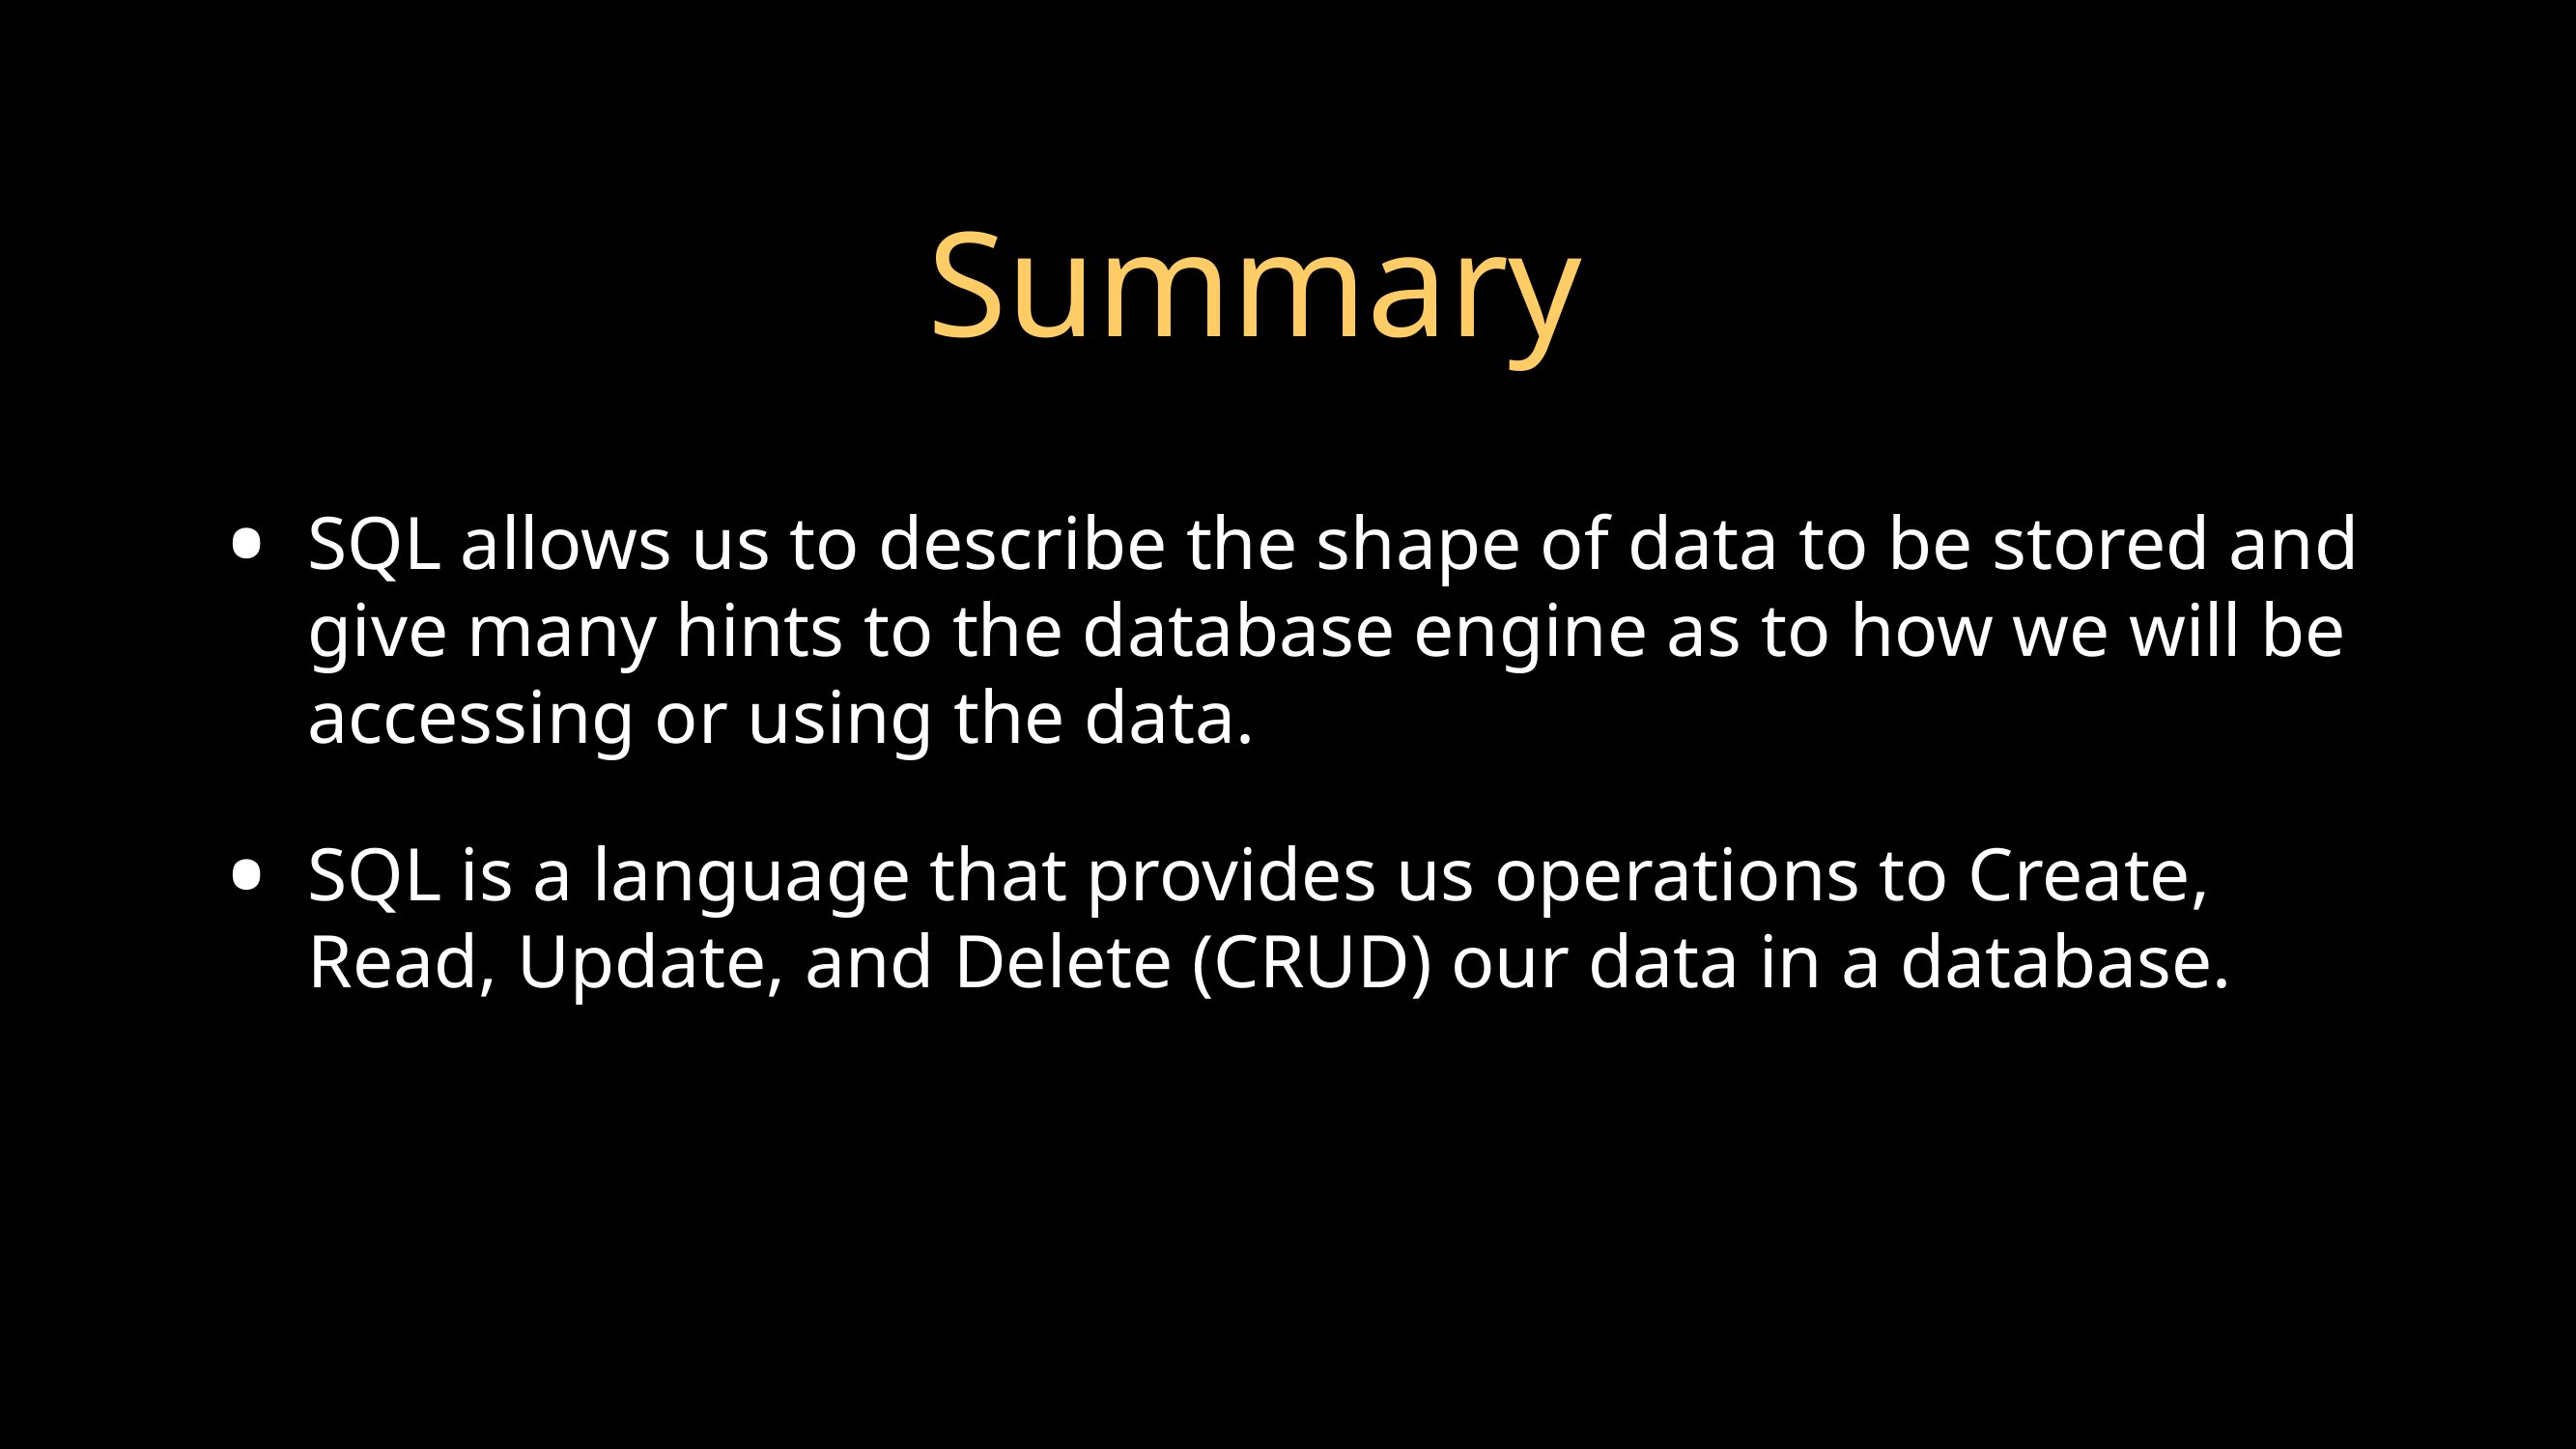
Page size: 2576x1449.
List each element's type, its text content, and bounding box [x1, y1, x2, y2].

list SQL allows us to describe the shape of data to be stored and give many hints to the database engine as to how we will be accessing or using the data. SQL is a language that provides us operations to Create, Read, Update, and Delete (CRUD) our data in a database. [183, 412, 2392, 1088]
title Summary [177, 96, 2333, 462]
